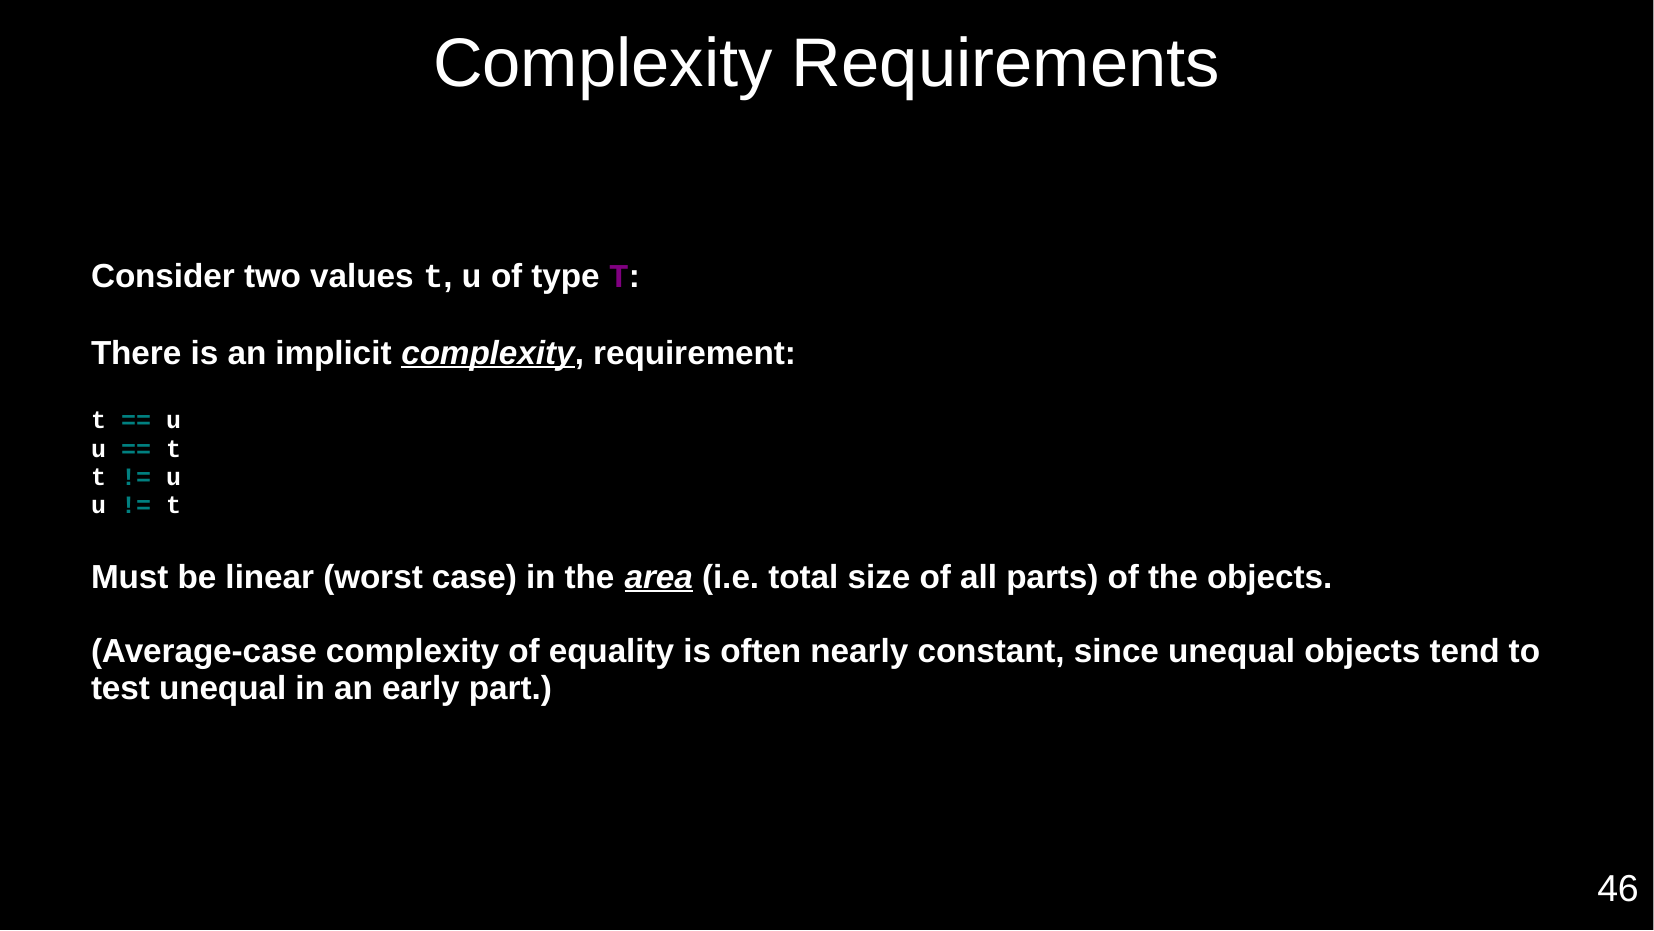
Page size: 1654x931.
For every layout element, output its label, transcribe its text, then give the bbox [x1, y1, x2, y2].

text_box <number> [1024, 860, 1654, 931]
text_box Consider two values t, u of type T: There is an implicit complexity, requirement: t == u u == t t != u u != t Must be linear (worst case) in the area (i.e. total size of all parts) of the objects. (Average-case complexity of equality is often nearly constant, since unequal objects tend to test unequal in an early part.) [91, 185, 1580, 779]
title Complexity Requirements [82, 4, 1571, 121]
